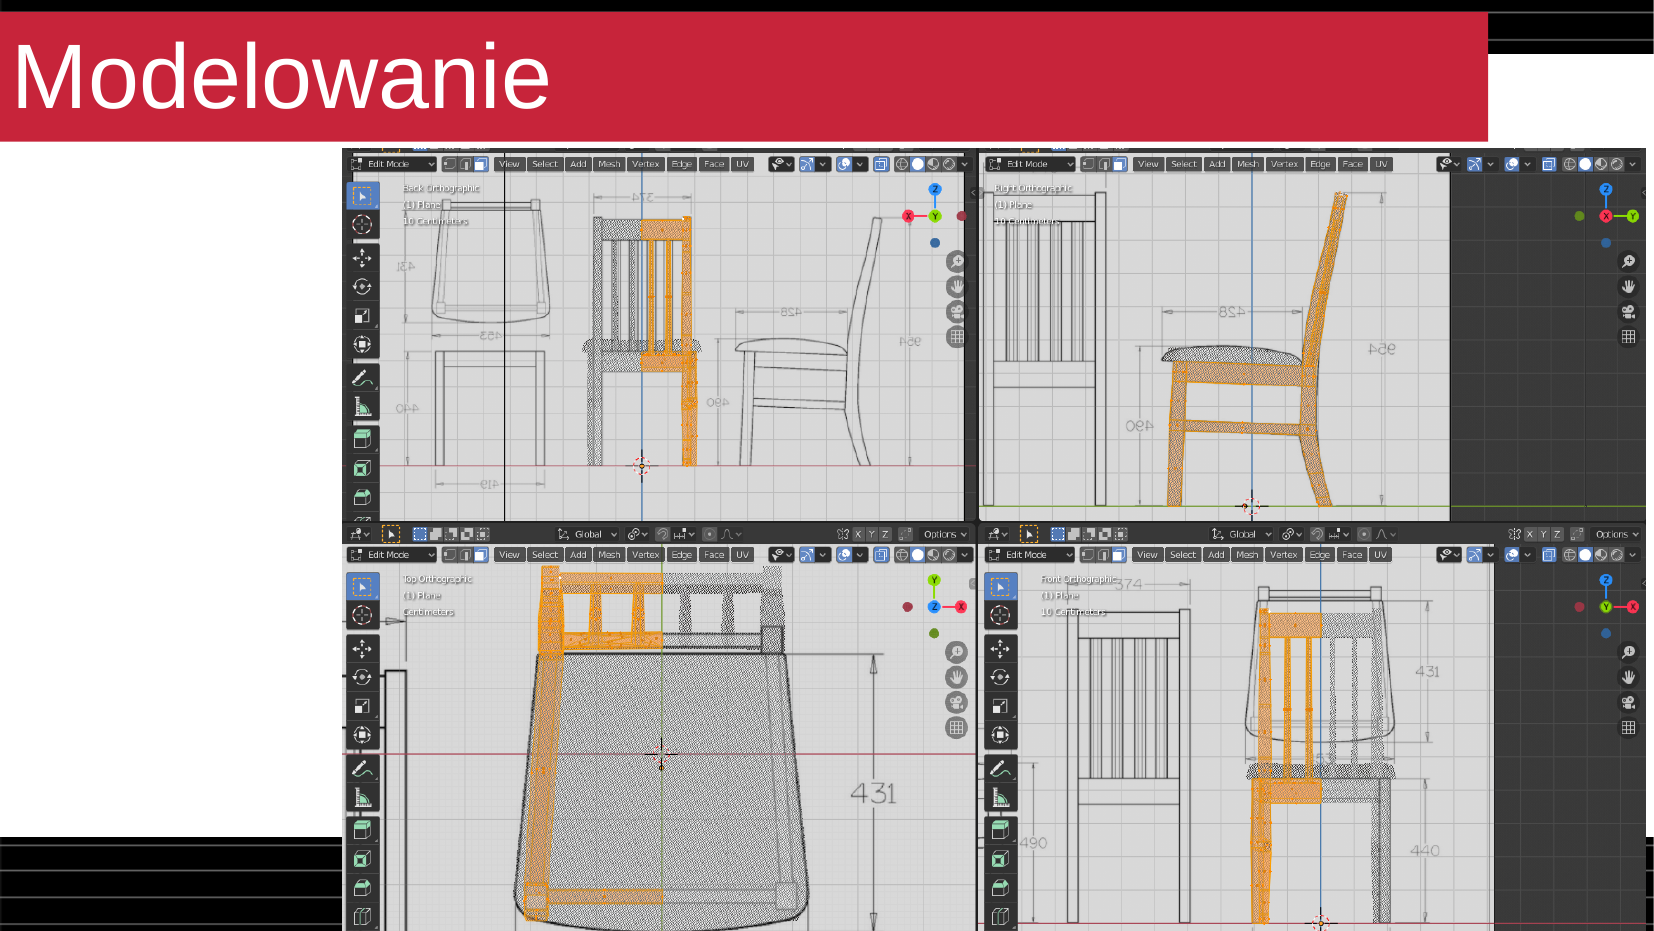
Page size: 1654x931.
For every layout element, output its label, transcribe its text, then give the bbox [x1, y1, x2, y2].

picture [0, 148, 1654, 931]
title Modelowanie [0, 11, 1489, 142]
picture [0, 0, 1654, 54]
